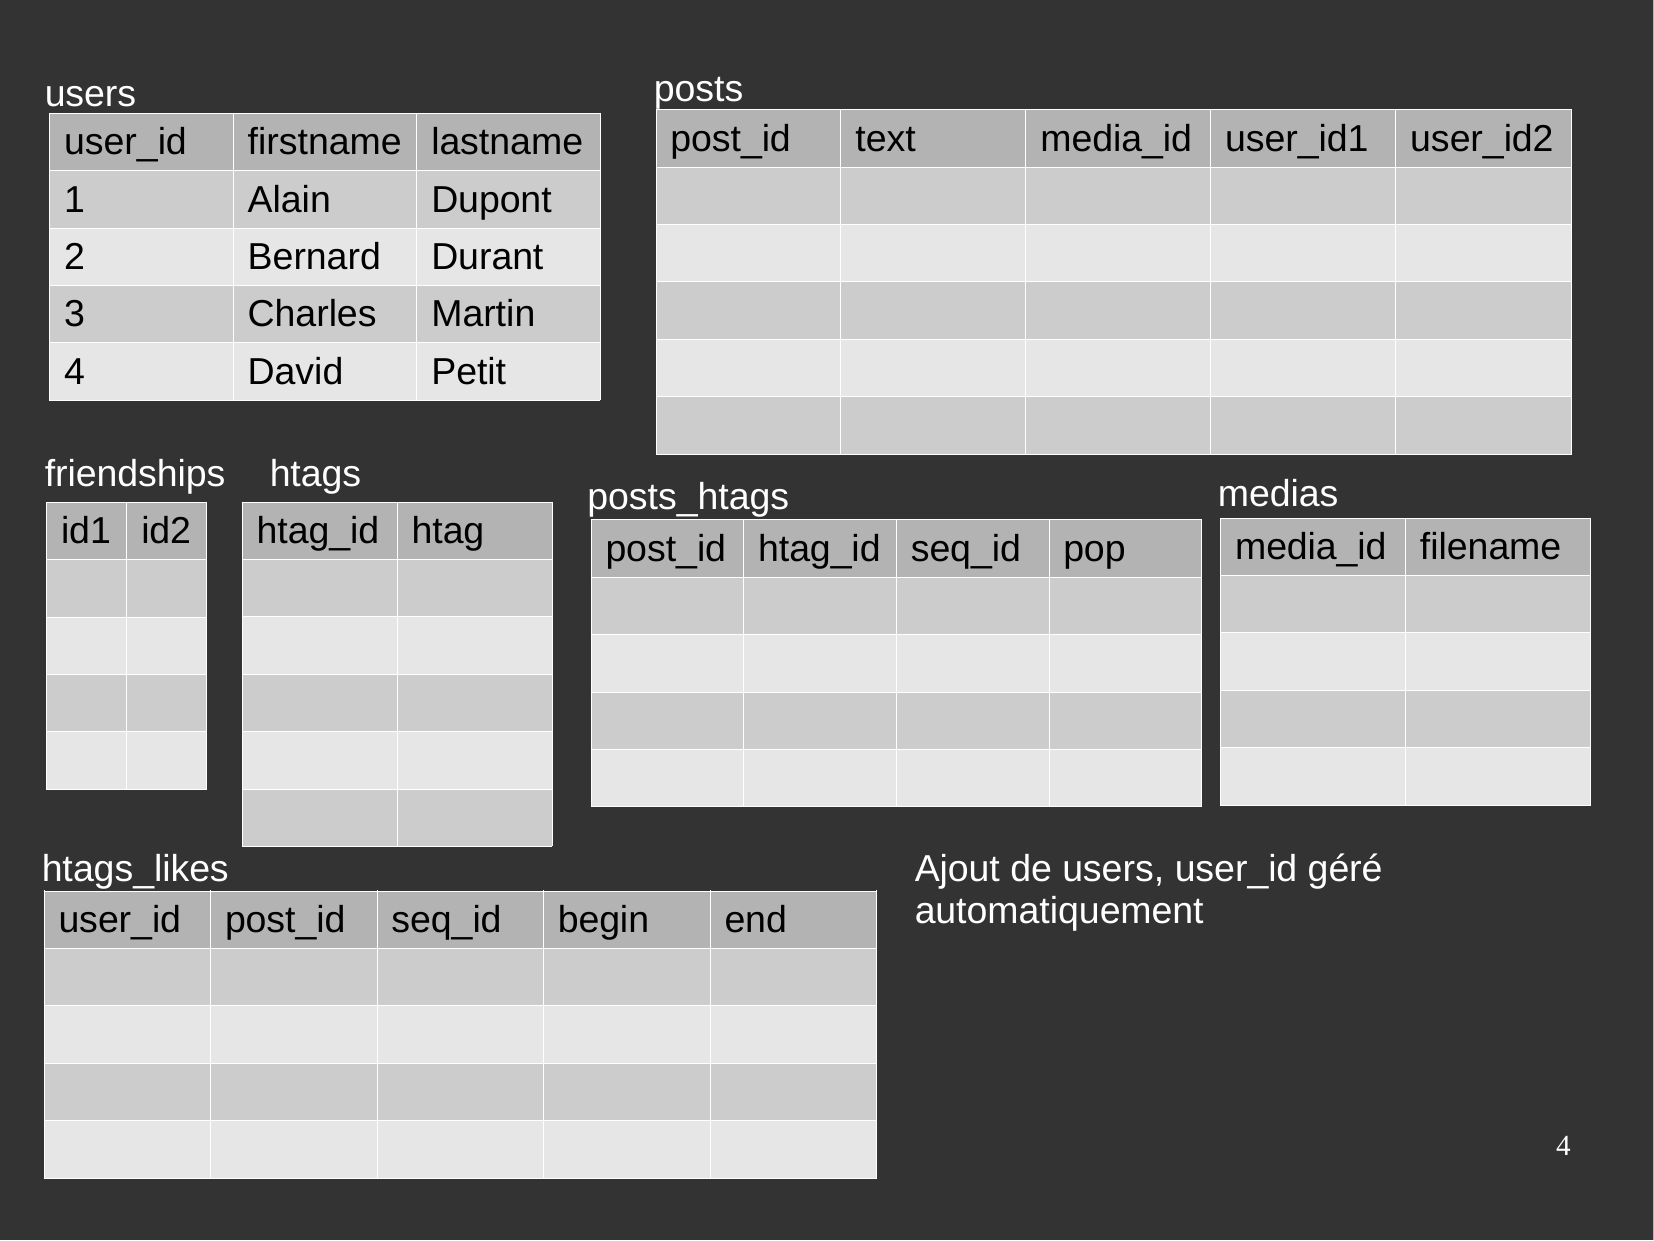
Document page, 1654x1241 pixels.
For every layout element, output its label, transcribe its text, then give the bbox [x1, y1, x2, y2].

table_cell [1050, 693, 1201, 749]
table_cell [1406, 691, 1590, 747]
table_cell [243, 560, 397, 616]
table_cell [592, 635, 743, 692]
table_cell Durant [417, 229, 600, 285]
table_cell [711, 1121, 876, 1178]
table_cell [243, 732, 397, 789]
table_cell [897, 750, 1049, 806]
table_cell [744, 635, 896, 692]
table_header end [711, 892, 876, 948]
table_header lastname [417, 114, 600, 170]
table_cell [1396, 168, 1571, 224]
table_cell Alain [234, 171, 416, 228]
table_header user_id1 [1211, 110, 1395, 167]
table_cell [47, 618, 126, 674]
table_cell [711, 1064, 876, 1120]
table_cell Bernard [234, 229, 416, 285]
table_cell [657, 168, 840, 224]
table_header firstname [234, 114, 416, 170]
table_cell 3 [50, 286, 233, 342]
table_cell [1406, 633, 1590, 690]
table_cell [744, 750, 896, 806]
table_cell [127, 675, 206, 731]
table_cell [544, 949, 710, 1005]
table_cell [1026, 168, 1210, 224]
table_cell Martin [417, 286, 600, 342]
table_cell [47, 560, 126, 617]
table_cell [211, 949, 377, 1005]
table_header seq_id [897, 520, 1049, 577]
table_cell [1221, 576, 1405, 632]
table_cell [657, 340, 840, 396]
table_cell [211, 1064, 377, 1120]
table_cell [711, 949, 876, 1005]
table_cell [1026, 340, 1210, 396]
table_header htag_id [243, 503, 397, 559]
table_cell [1396, 397, 1571, 454]
table_cell Dupont [417, 171, 600, 228]
text_box posts_htags [572, 468, 805, 526]
table_cell [45, 1064, 210, 1120]
table_cell [744, 693, 896, 749]
table_header id2 [127, 503, 206, 559]
table_cell David [234, 343, 416, 400]
table_cell [544, 1121, 710, 1178]
table_cell [398, 617, 552, 674]
table_header pop [1050, 520, 1201, 577]
table_cell [211, 1121, 377, 1178]
table_cell [1211, 225, 1395, 281]
table_cell [1406, 576, 1590, 632]
table_header htag [398, 503, 552, 559]
table_cell [243, 617, 397, 674]
table_cell [398, 675, 552, 731]
table_cell [657, 225, 840, 281]
table_cell [378, 949, 543, 1005]
table_header filename [1406, 519, 1590, 575]
table_cell [897, 635, 1049, 692]
table_cell [1396, 340, 1571, 396]
table_cell [1396, 282, 1571, 339]
table_cell [47, 675, 126, 731]
table_cell Charles [234, 286, 416, 342]
table_cell [211, 1006, 377, 1063]
table_cell Petit [417, 343, 600, 400]
text_box htags_likes [27, 840, 244, 897]
table_header post_id [592, 526, 743, 577]
text_box Ajout de users, user_id géré automatiquement [900, 840, 1591, 939]
table_header user_id2 [1396, 110, 1571, 167]
table_cell [544, 1064, 710, 1120]
table_cell 2 [50, 229, 233, 285]
table_cell [544, 1006, 710, 1063]
table_cell 1 [50, 171, 233, 228]
table_cell [378, 1006, 543, 1063]
table_cell [841, 282, 1025, 339]
table_cell [1026, 282, 1210, 339]
table_cell [1211, 282, 1395, 339]
table_cell [1050, 635, 1201, 692]
table_cell [45, 949, 210, 1005]
table_cell [47, 732, 126, 789]
table_cell [1396, 225, 1571, 281]
table_cell 4 [50, 343, 233, 400]
table_cell [127, 560, 206, 617]
table_cell [711, 1006, 876, 1063]
table_header user_id [50, 122, 233, 170]
table_cell [657, 397, 840, 454]
table_cell [1221, 691, 1405, 747]
table_header media_id [1221, 519, 1405, 575]
table_cell [592, 693, 743, 749]
table_cell [897, 693, 1049, 749]
table_cell [841, 225, 1025, 281]
table_cell [398, 732, 552, 789]
table_cell [841, 168, 1025, 224]
table_header begin [544, 892, 710, 948]
text_box users [30, 64, 301, 122]
table_cell [1221, 633, 1405, 690]
table_cell [841, 340, 1025, 396]
table_cell [1050, 578, 1201, 634]
table_cell [398, 790, 552, 846]
text_box htags [255, 444, 466, 502]
table_cell [1406, 748, 1590, 805]
table_header seq_id [378, 892, 543, 948]
table_cell [1221, 748, 1405, 805]
table_cell [127, 618, 206, 674]
table_header user_id [45, 897, 210, 948]
table_header htag_id [744, 520, 896, 577]
table_cell [744, 578, 896, 634]
table_header post_id [657, 117, 840, 167]
table_cell [398, 560, 552, 616]
table_cell [45, 1006, 210, 1063]
table_cell [243, 675, 397, 731]
text_box friendships [30, 444, 255, 502]
table_cell [592, 750, 743, 806]
table_cell [897, 578, 1049, 634]
table_cell [378, 1121, 543, 1178]
text_box posts [639, 60, 880, 117]
table_cell [592, 578, 743, 634]
table_cell [657, 282, 840, 339]
table_header id1 [47, 503, 126, 559]
table_cell [45, 1121, 210, 1178]
text_box medias [1203, 465, 1354, 522]
table_cell [841, 397, 1025, 454]
table_cell [1211, 397, 1395, 454]
table_cell [1050, 750, 1201, 806]
table_cell [1211, 340, 1395, 396]
table_cell [1026, 225, 1210, 281]
table_header media_id [1026, 110, 1210, 167]
table_cell [243, 790, 397, 846]
table_cell [127, 732, 206, 789]
table_header text [841, 110, 1025, 167]
table_cell [1211, 168, 1395, 224]
table_cell [378, 1064, 543, 1120]
table_cell [1026, 397, 1210, 454]
table_header post_id [211, 892, 377, 948]
